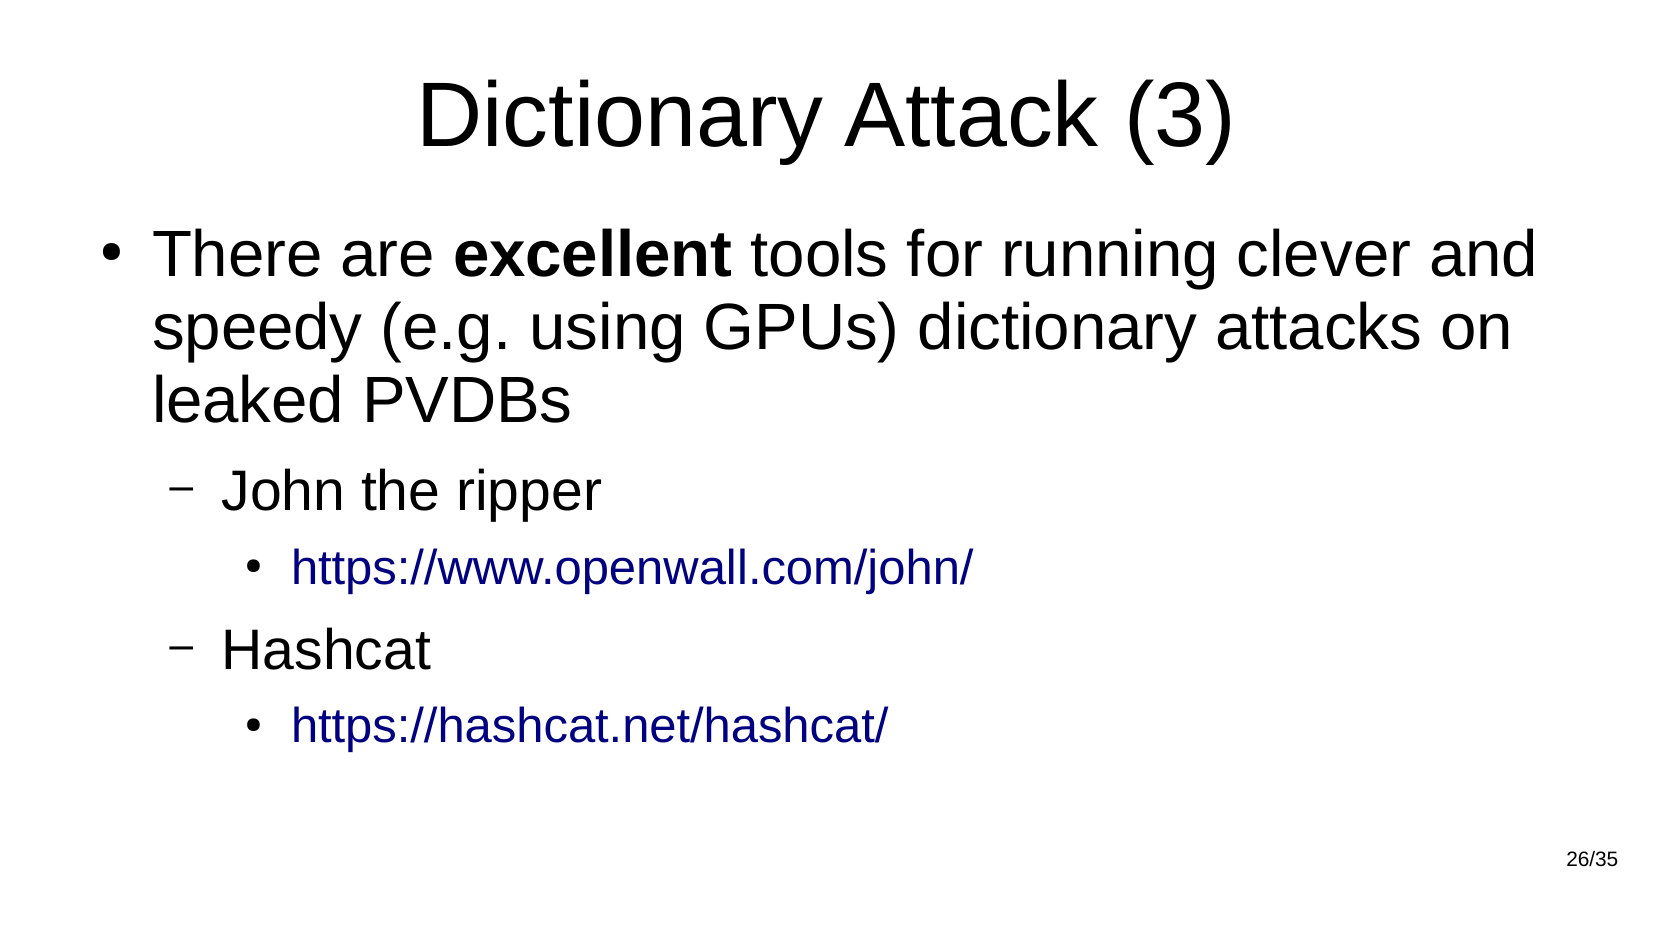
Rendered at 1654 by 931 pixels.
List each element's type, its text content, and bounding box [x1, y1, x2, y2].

list There are excellent tools for running clever and speedy (e.g. using GPUs) dictionary attacks on leaked PVDBs John the ripper https://www.openwall.com/john/ Hashcat https://hashcat.net/hashcat/ [82, 217, 1571, 758]
title Dictionary Attack (3) [82, 37, 1571, 193]
